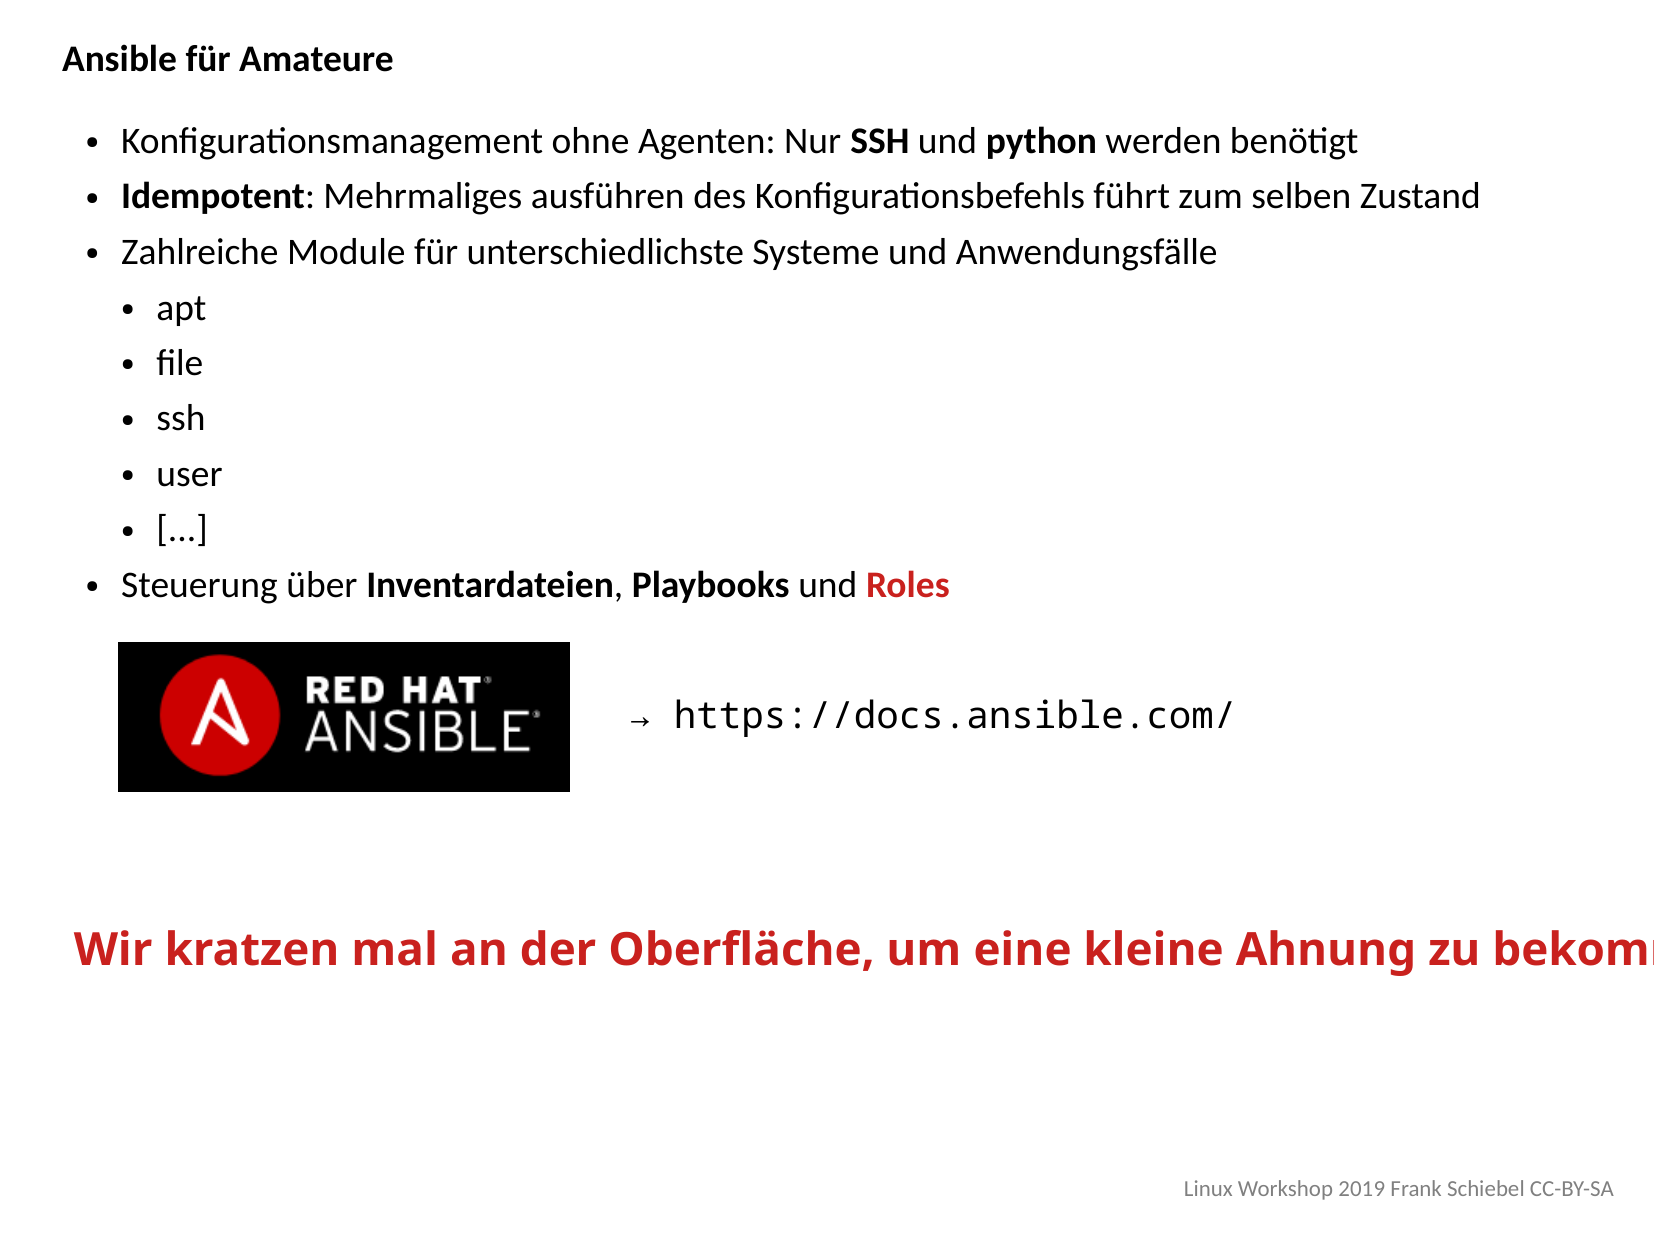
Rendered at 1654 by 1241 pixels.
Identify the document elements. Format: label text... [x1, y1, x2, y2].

text_box → https://docs.ansible.com/ [614, 681, 1430, 792]
picture [118, 642, 570, 792]
text_box Wir kratzen mal an der Oberfläche, um eine kleine Ahnung zu bekommen... [59, 909, 1617, 980]
text_box Konfigurationsmanagement ohne Agenten: Nur SSH und python werden benötigt Idempotent: Mehrmaliges ausführen des Konfigurationsbefehls führt zum selben Zustand Zahlreiche Module für unterschiedlichste Systeme und Anwendungsfälle apt file ssh user [...] Steuerung über Inventardateien, Playbooks und Roles [70, 117, 1524, 615]
text_box Ansible für Amateure [47, 35, 410, 88]
